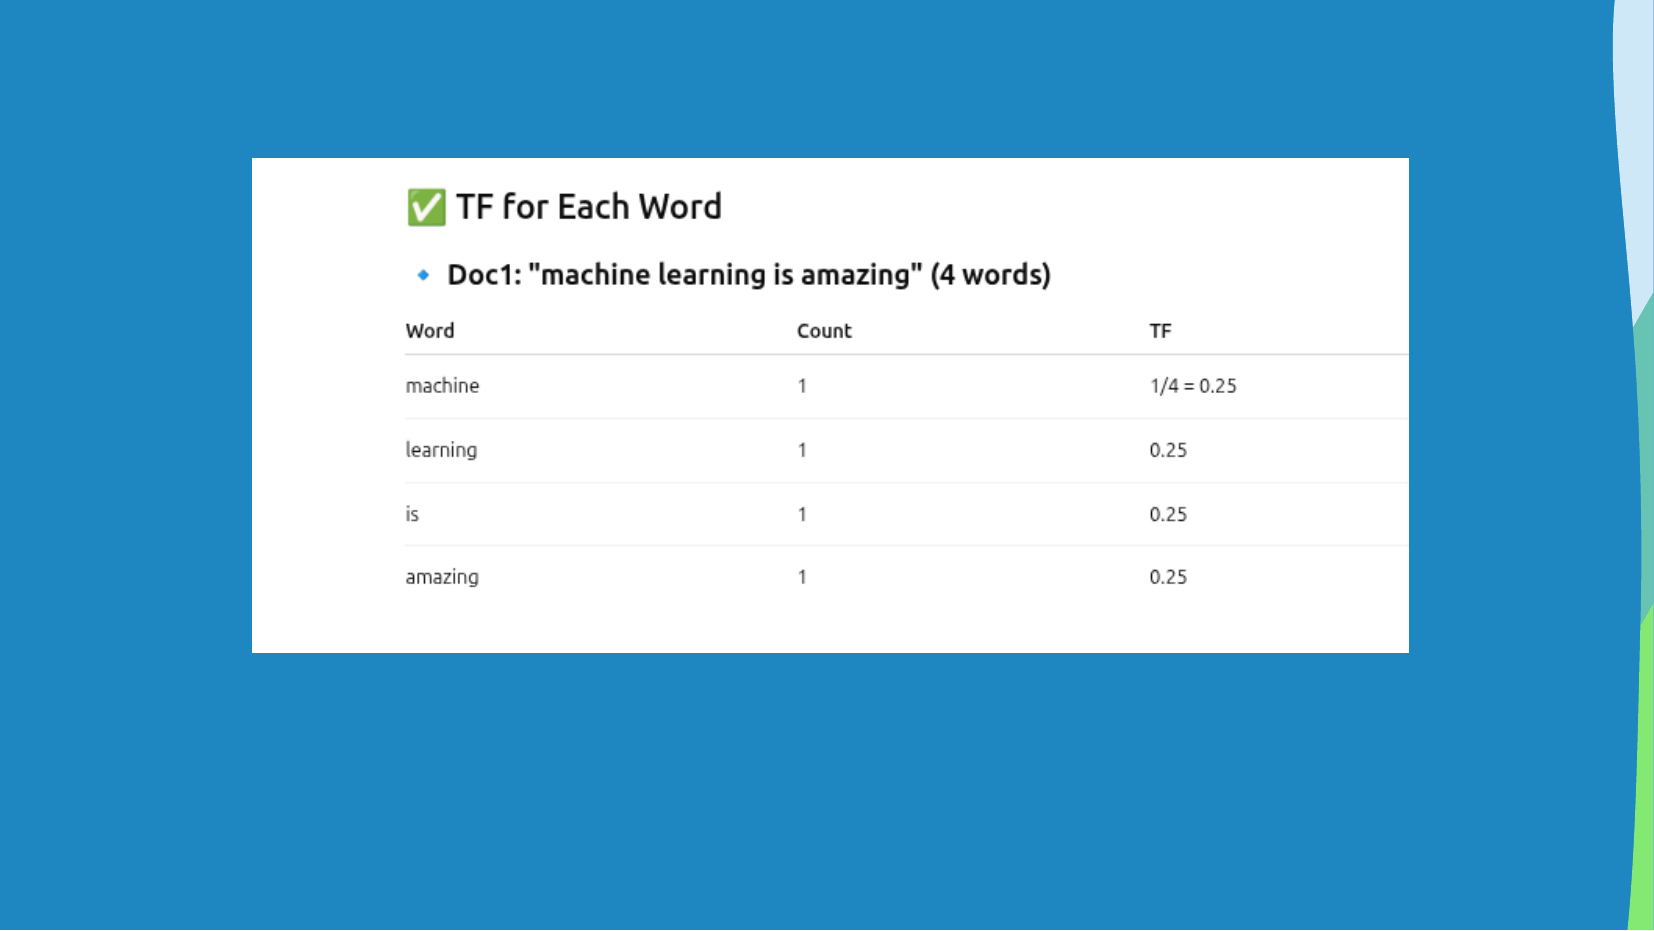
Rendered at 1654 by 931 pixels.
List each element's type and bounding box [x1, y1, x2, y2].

picture [252, 158, 1409, 653]
